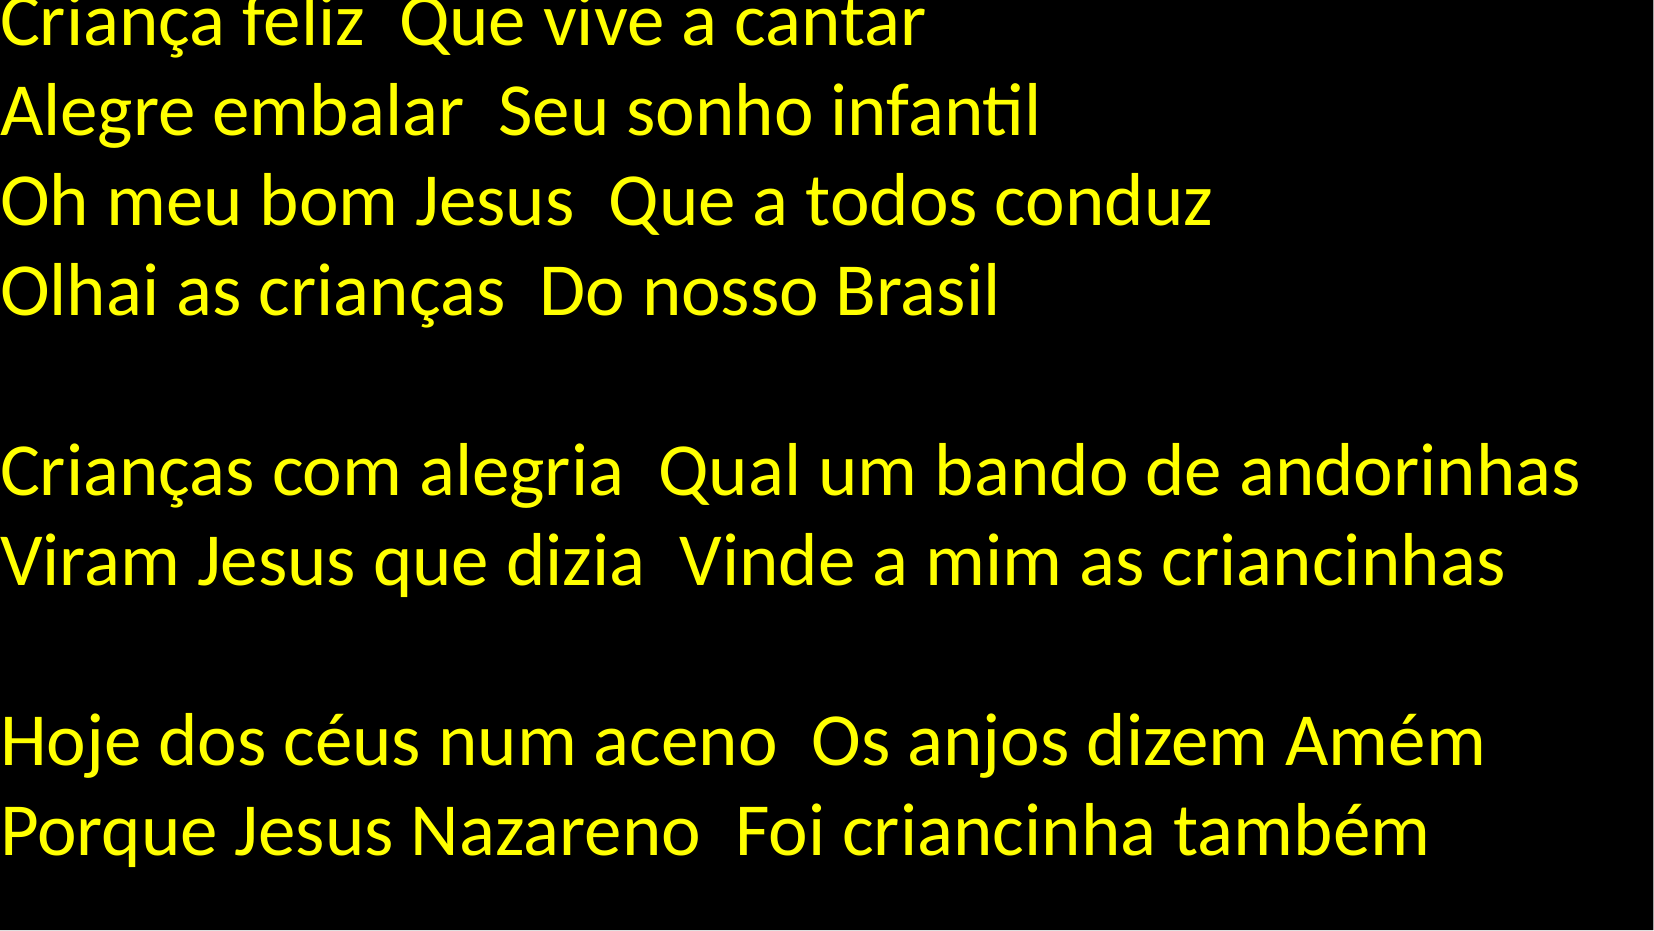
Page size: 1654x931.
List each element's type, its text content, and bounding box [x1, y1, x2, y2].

title Criança feliz Que vive a cantar Alegre embalar Seu sonho infantil Oh meu bom Jesus Que a todos conduz Olhai as crianças Do nosso Brasil Crianças com alegria Qual um bando de andorinhas Viram Jesus que dizia Vinde a mim as criancinhas Hoje dos céus num aceno Os anjos dizem Amém Porque Jesus Nazareno Foi criancinha também [0, 0, 1654, 931]
